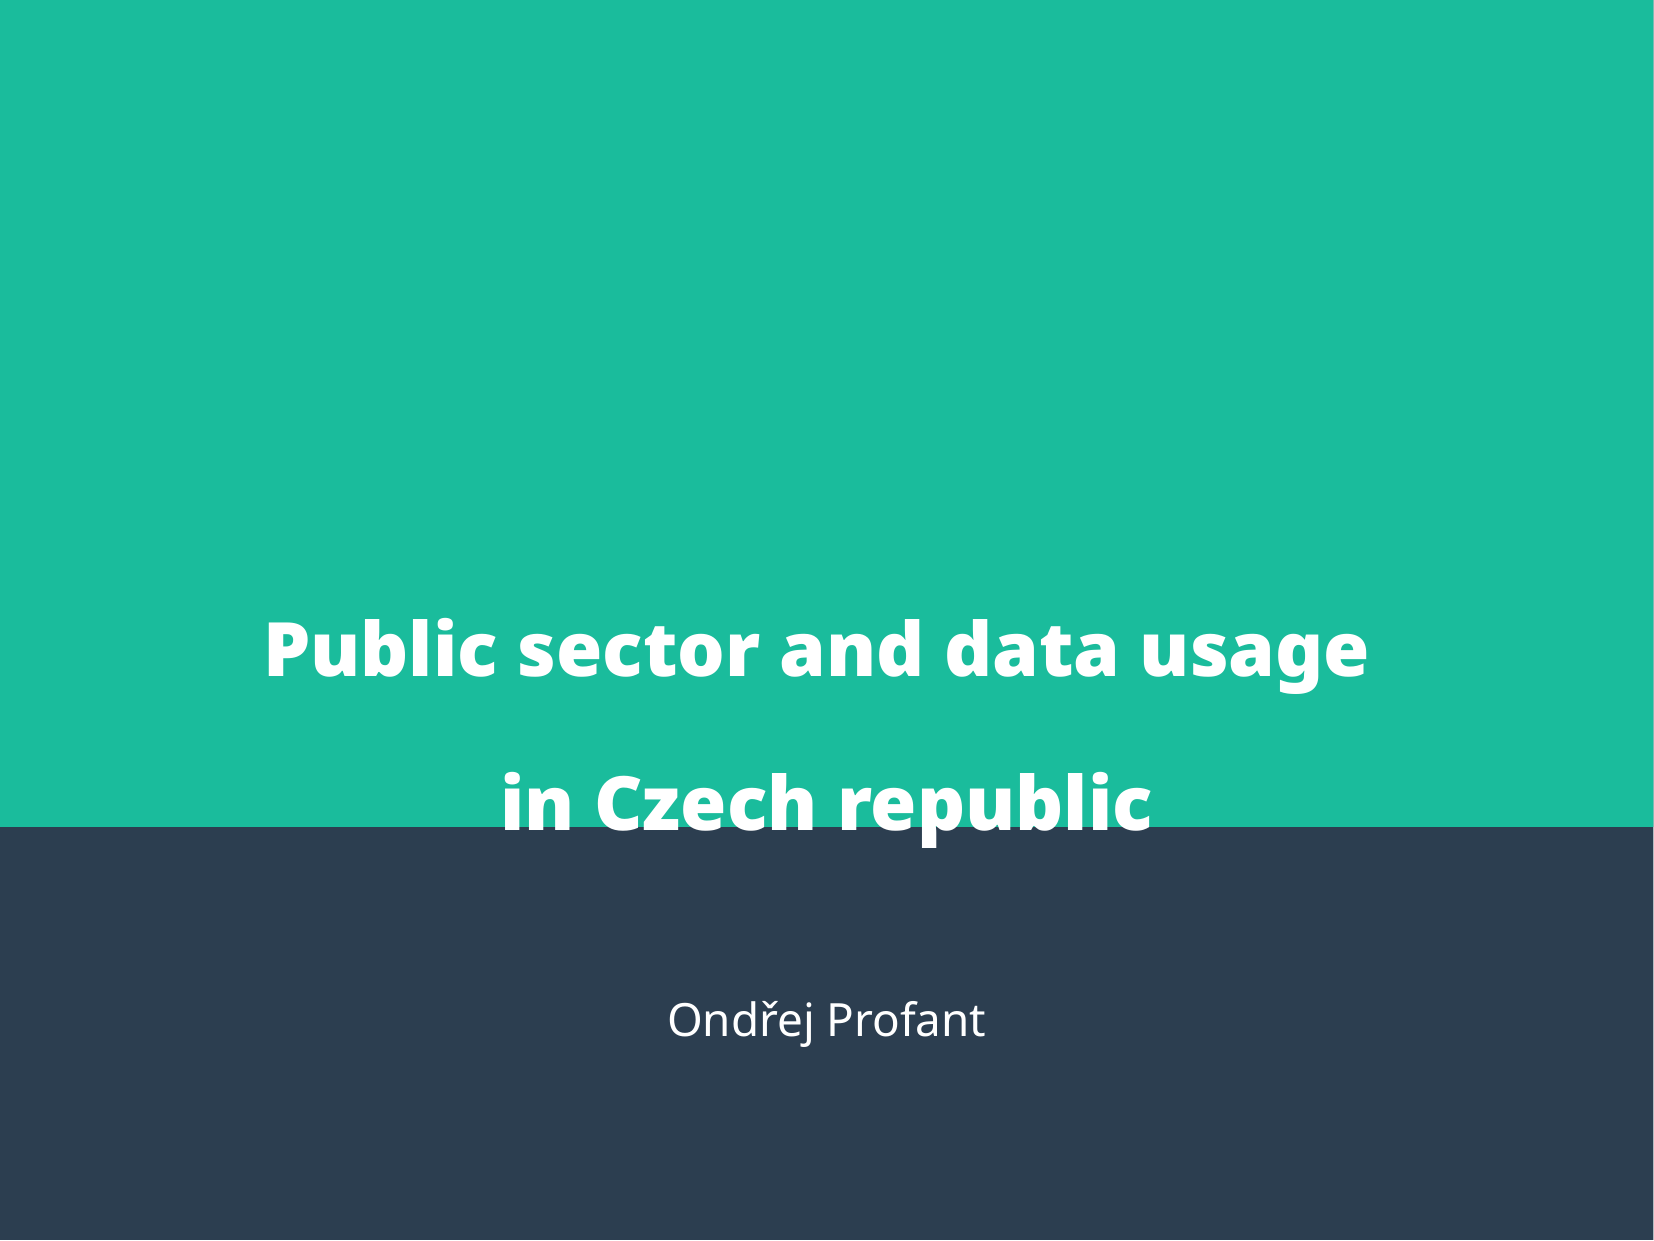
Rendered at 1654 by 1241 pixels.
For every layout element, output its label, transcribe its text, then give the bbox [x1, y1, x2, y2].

title Public sector and data usage in Czech republic [59, 557, 1595, 841]
subtitle Ondřej Profant [59, 856, 1595, 1182]
